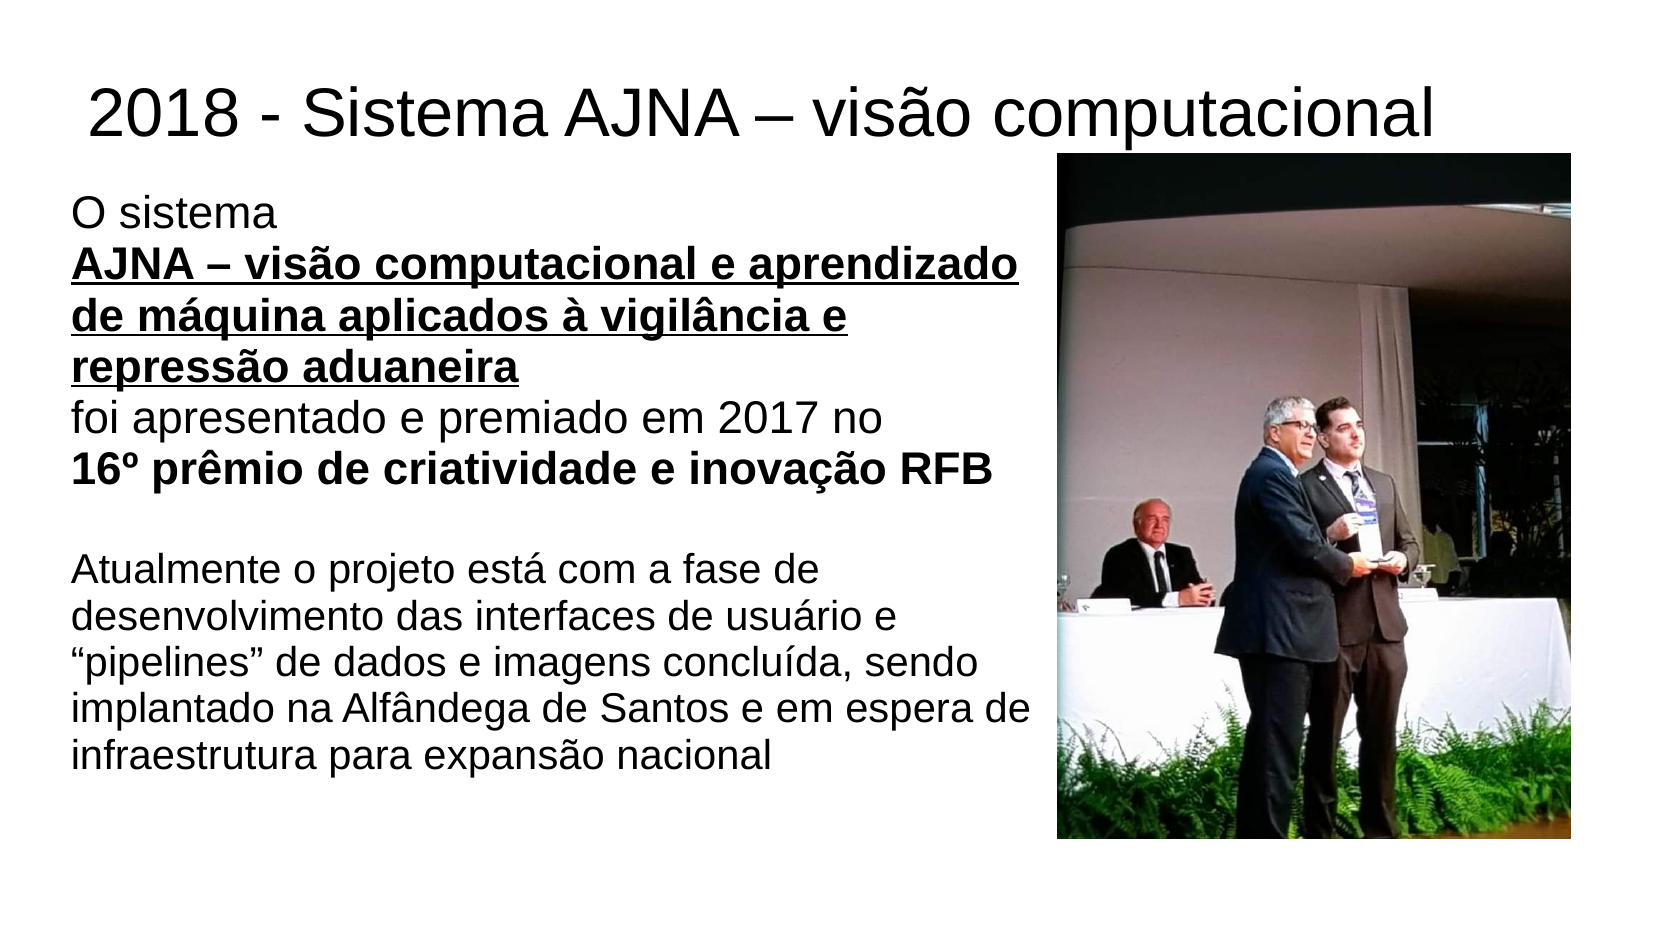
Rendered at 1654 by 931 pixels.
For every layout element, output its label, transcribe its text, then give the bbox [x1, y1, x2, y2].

title 2018 - Sistema AJNA – visão computacional [82, 29, 1441, 196]
picture [1057, 153, 1571, 839]
subtitle O sistema AJNA – visão computacional e aprendizado de máquina aplicados à vigilância e repressão aduaneira foi apresentado e premiado em 2017 no 16º prêmio de criatividade e inovação RFB Atualmente o projeto está com a fase de desenvolvimento das interfaces de usuário e “pipelines” de dados e imagens concluída, sendo implantado na Alfândega de Santos e em espera de infraestrutura para expansão nacional [70, 187, 1040, 839]
